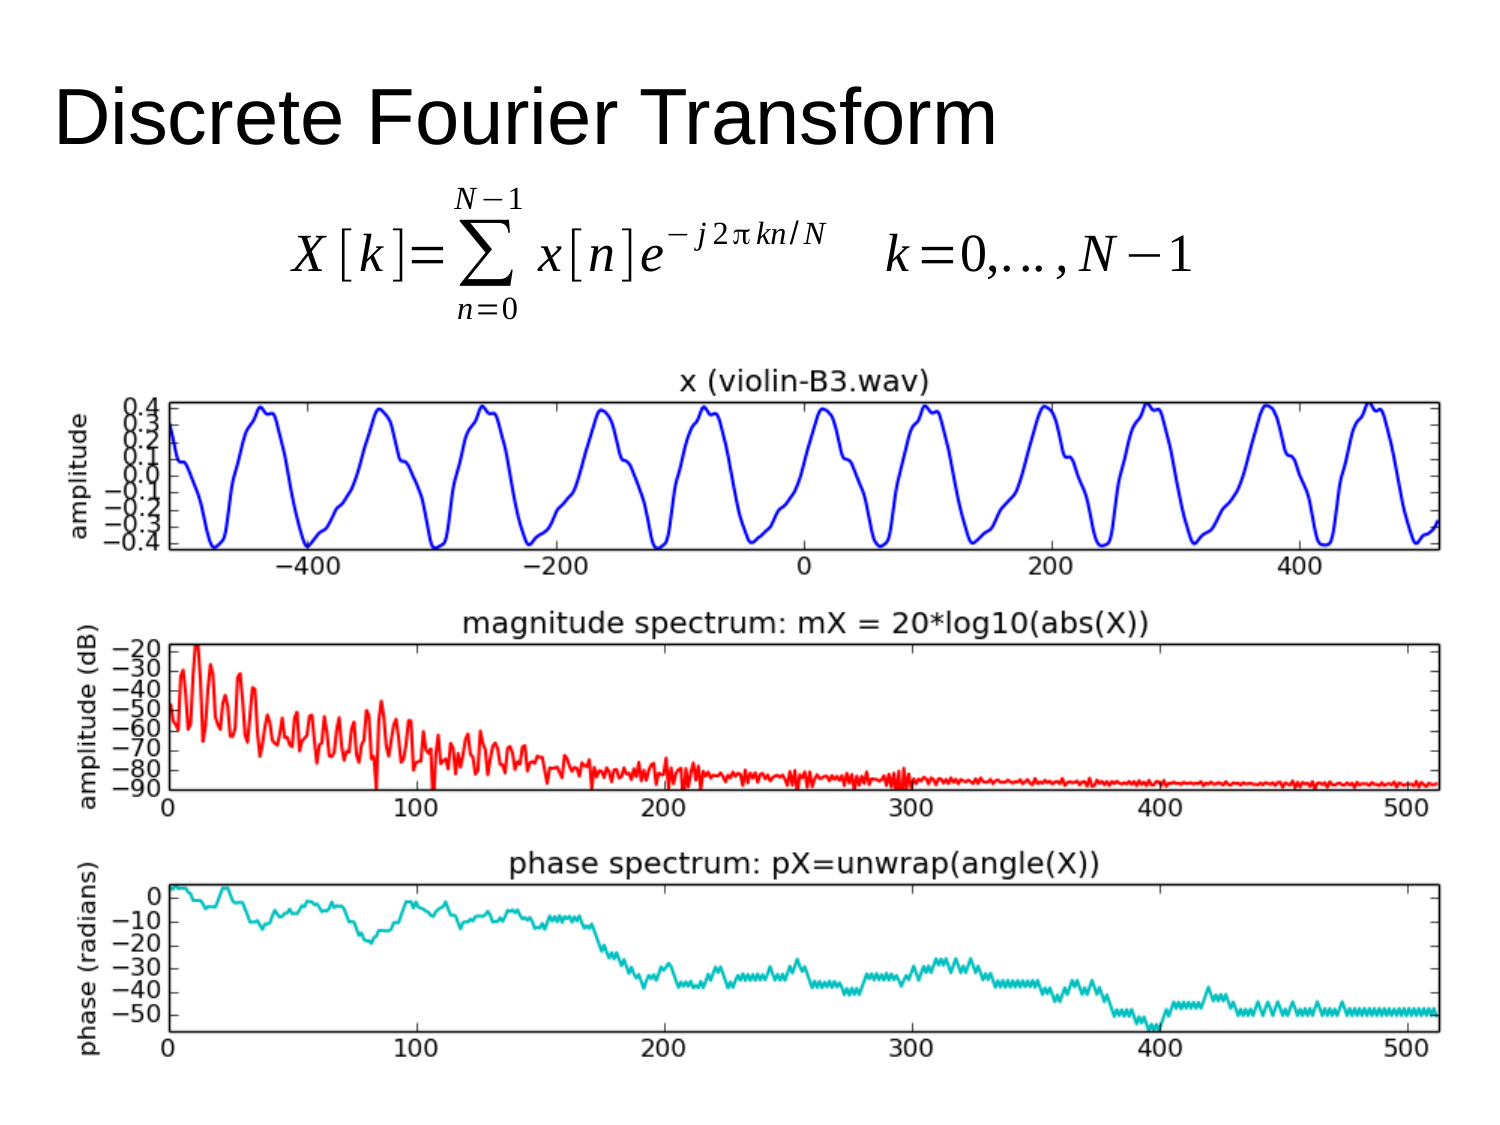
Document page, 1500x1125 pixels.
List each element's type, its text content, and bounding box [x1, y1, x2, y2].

title Discrete Fourier Transform [53, 19, 1403, 207]
chart [280, 180, 1201, 327]
picture [40, 342, 1466, 1093]
